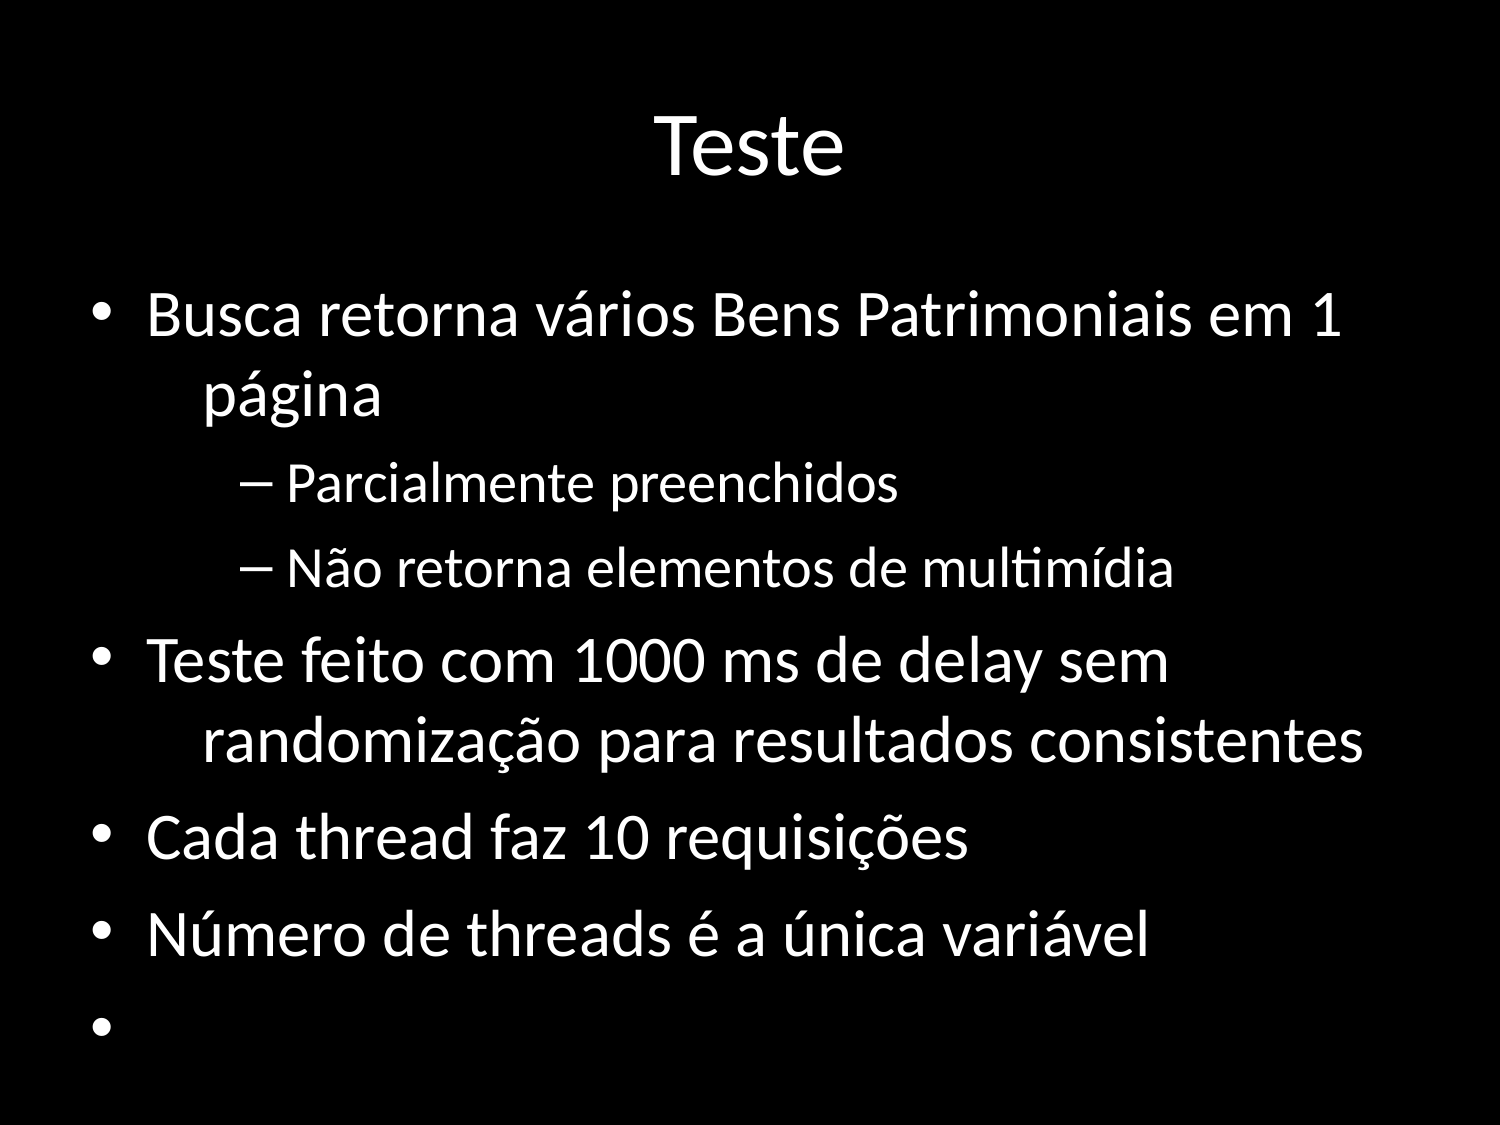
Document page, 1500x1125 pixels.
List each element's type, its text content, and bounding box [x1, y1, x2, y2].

title Teste [75, 45, 1426, 233]
list Busca retorna vários Bens Patrimoniais em 1 página Parcialmente preenchidos Não retorna elementos de multimídia Teste feito com 1000 ms de delay sem randomização para resultados consistentes Cada thread faz 10 requisições Número de threads é a única variável [75, 262, 1426, 1005]
